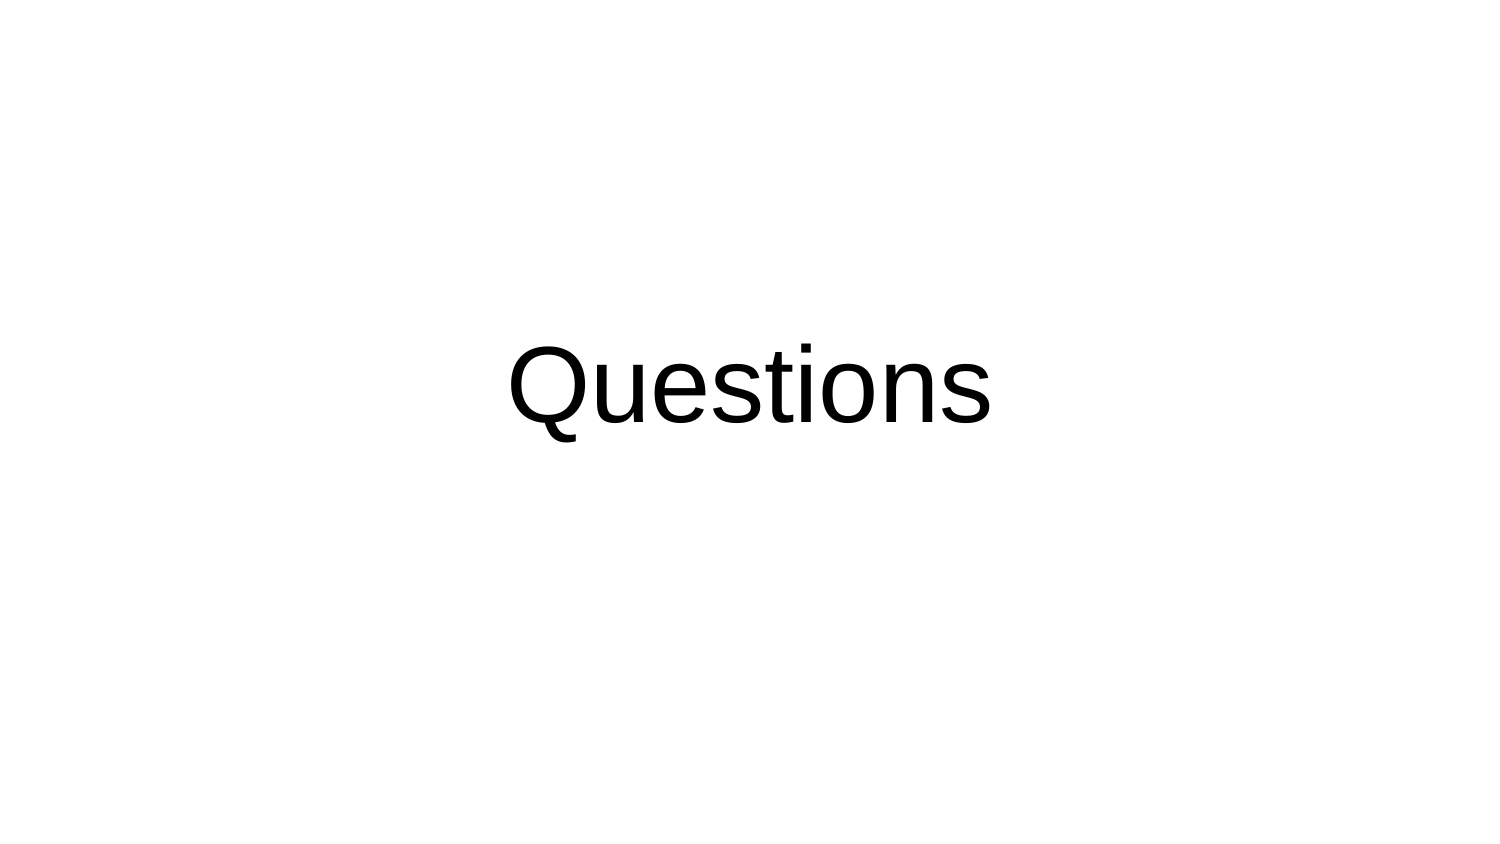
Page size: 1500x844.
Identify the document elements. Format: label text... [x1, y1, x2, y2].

title Questions [51, 122, 1449, 459]
